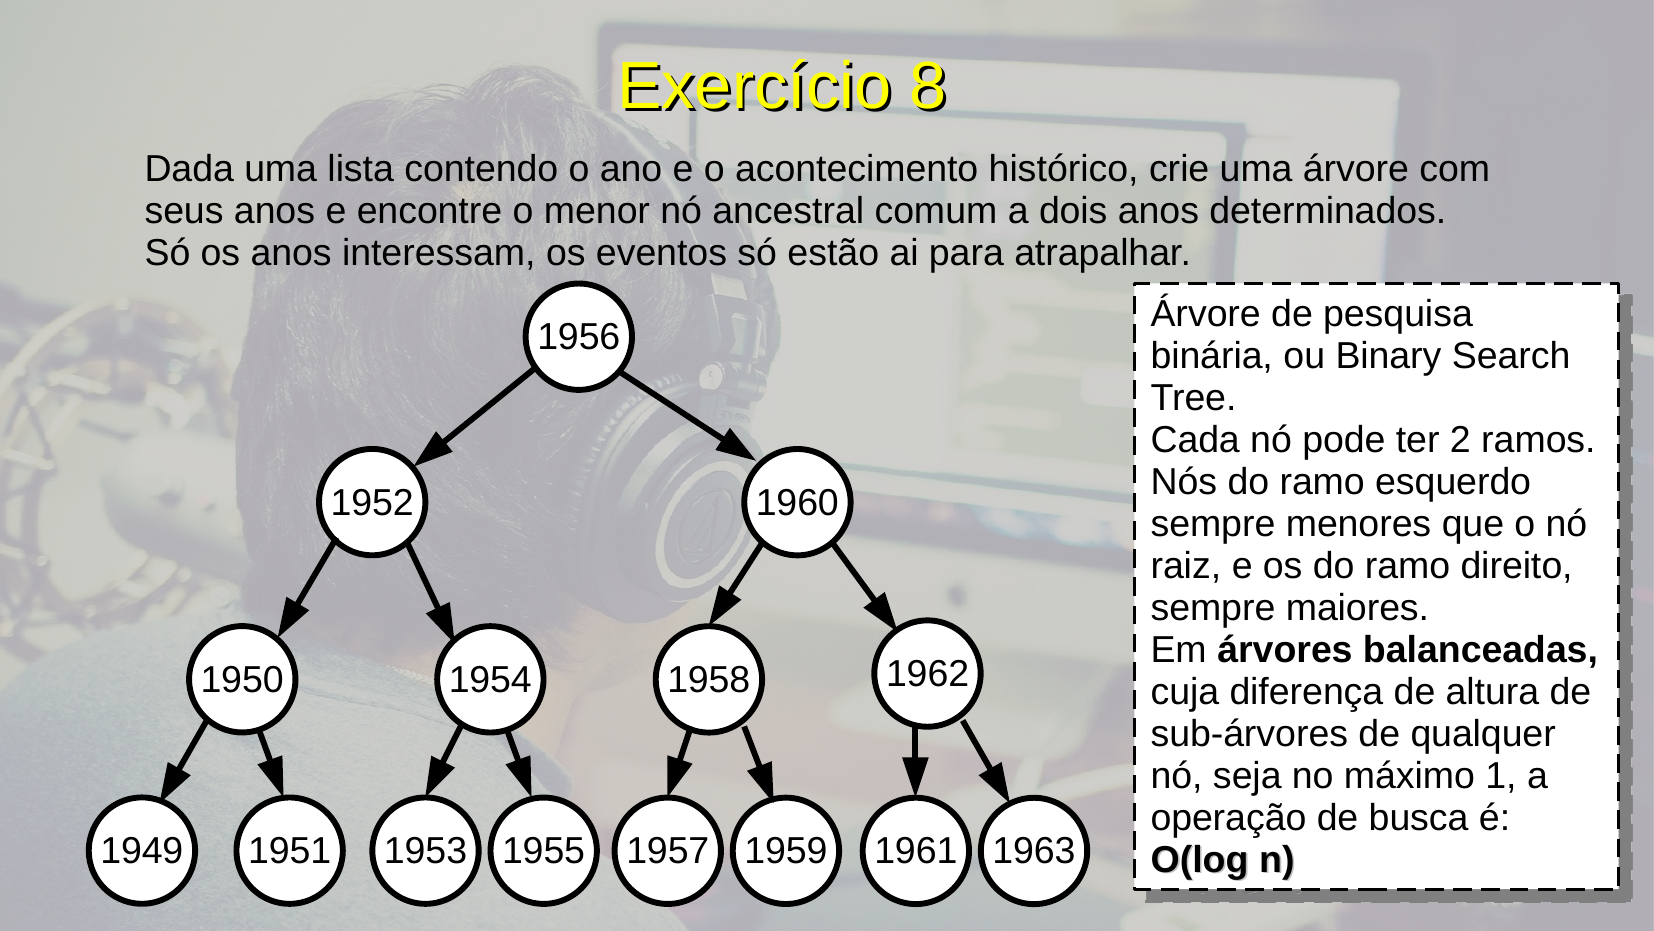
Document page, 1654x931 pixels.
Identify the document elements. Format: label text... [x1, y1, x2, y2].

text_box 1951 [236, 797, 343, 904]
text_box 1956 [525, 283, 633, 390]
text_box 1961 [862, 797, 970, 905]
text_box 1953 [372, 797, 479, 904]
text_box Dada uma lista contendo o ano e o acontecimento histórico, crie uma árvore com seus anos e encontre o menor nó ancestral comum a dois anos determinados. Só os anos interessam, os eventos só estão ai para atrapalhar. [129, 140, 1536, 308]
text_box 1959 [732, 797, 840, 905]
text_box 1963 [980, 797, 1088, 905]
text_box 1950 [189, 626, 296, 733]
text_box Exercício 8 [602, 40, 1004, 130]
text_box Árvore de pesquisa binária, ou Binary Search Tree. Cada nó pode ter 2 ramos. Nós do ramo esquerdo sempre menores que o nó raiz, e os do ramo direito, sempre maiores. Em árvores balanceadas, cuja diferença de altura de sub-árvores de qualquer nó, seja no máximo 1, a operação de busca é: O(log n) [1134, 283, 1619, 890]
text_box 1962 [874, 620, 981, 727]
text_box 1952 [319, 448, 426, 556]
text_box 1960 [744, 448, 851, 556]
text_box 1949 [88, 797, 196, 904]
text_box 1958 [655, 626, 763, 733]
text_box 1957 [614, 797, 721, 904]
text_box 1955 [490, 797, 597, 904]
text_box 1954 [437, 626, 544, 733]
